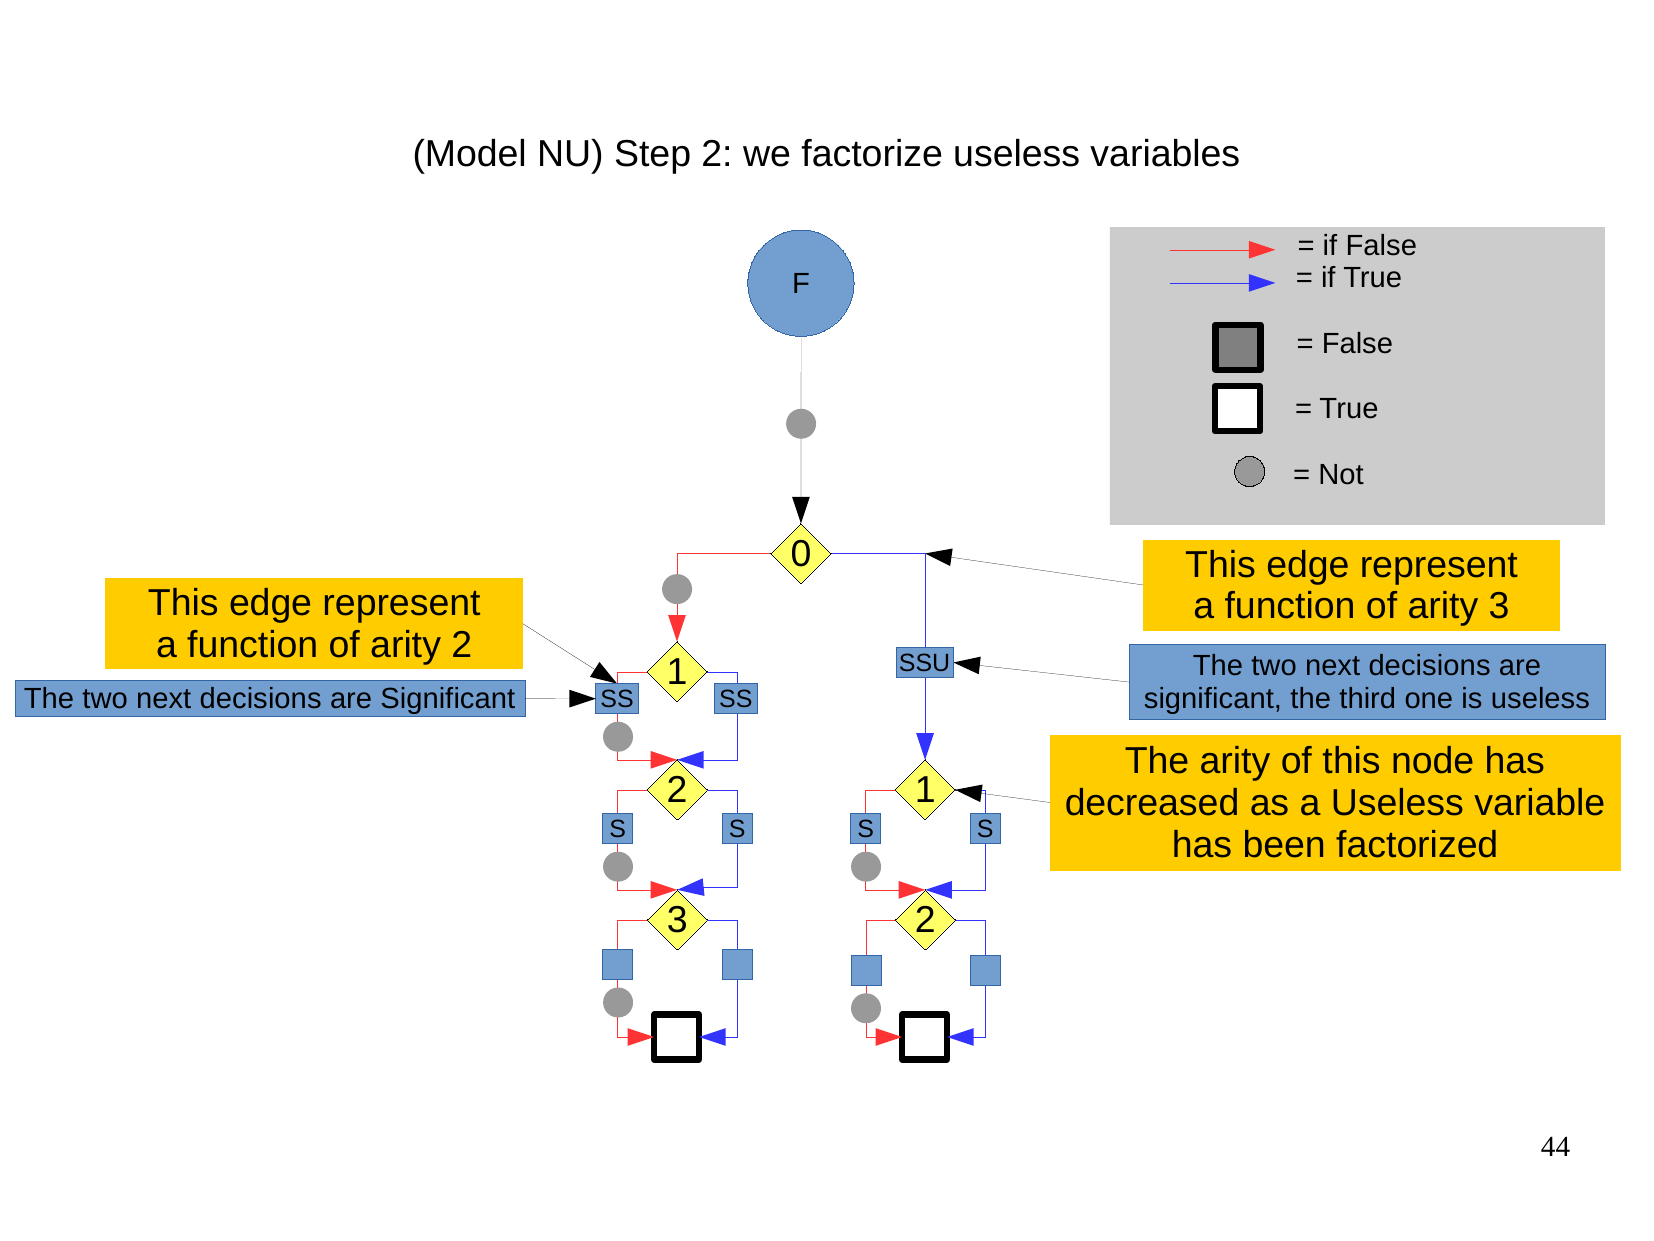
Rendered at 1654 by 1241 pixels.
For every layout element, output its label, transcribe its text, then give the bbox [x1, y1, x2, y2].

text_box [654, 1014, 700, 1060]
text_box [850, 993, 882, 1024]
text_box [603, 987, 634, 1018]
text_box This edge represent a function of arity 3 [1143, 540, 1560, 631]
text_box [786, 408, 817, 439]
text_box SS [595, 683, 639, 714]
text_box The two next decisions are Significant [15, 680, 526, 717]
text_box 1 [647, 641, 708, 702]
text_box [603, 851, 634, 882]
text_box S [722, 813, 753, 844]
text_box The two next decisions are significant, the third one is useless [1129, 644, 1606, 720]
text_box 1 [895, 759, 955, 820]
text_box = if False = if True = False = True = Not [1109, 227, 1605, 525]
title (Model NU) Step 2: we factorize useless variables [82, 49, 1571, 257]
text_box 2 [647, 760, 708, 820]
text_box [851, 851, 882, 882]
text_box S [602, 813, 633, 844]
text_box S [970, 813, 1001, 844]
text_box [662, 574, 693, 605]
text_box 0 [770, 523, 832, 584]
text_box 3 [647, 891, 708, 950]
text_box 2 [895, 889, 956, 950]
text_box [722, 949, 753, 980]
text_box [1215, 324, 1261, 370]
text_box F [747, 257, 855, 337]
text_box SS [714, 683, 758, 714]
text_box [1215, 386, 1261, 432]
text_box [1234, 456, 1265, 487]
text_box [970, 955, 1001, 986]
text_box [602, 949, 633, 980]
text_box [902, 1014, 948, 1060]
text_box The arity of this node has decreased as a Useless variable has been factorized [1050, 735, 1621, 871]
text_box SSU [896, 647, 954, 678]
text_box S [850, 813, 881, 844]
text_box [603, 721, 634, 752]
text_box [851, 955, 882, 986]
text_box This edge represent a function of arity 2 [105, 578, 523, 669]
